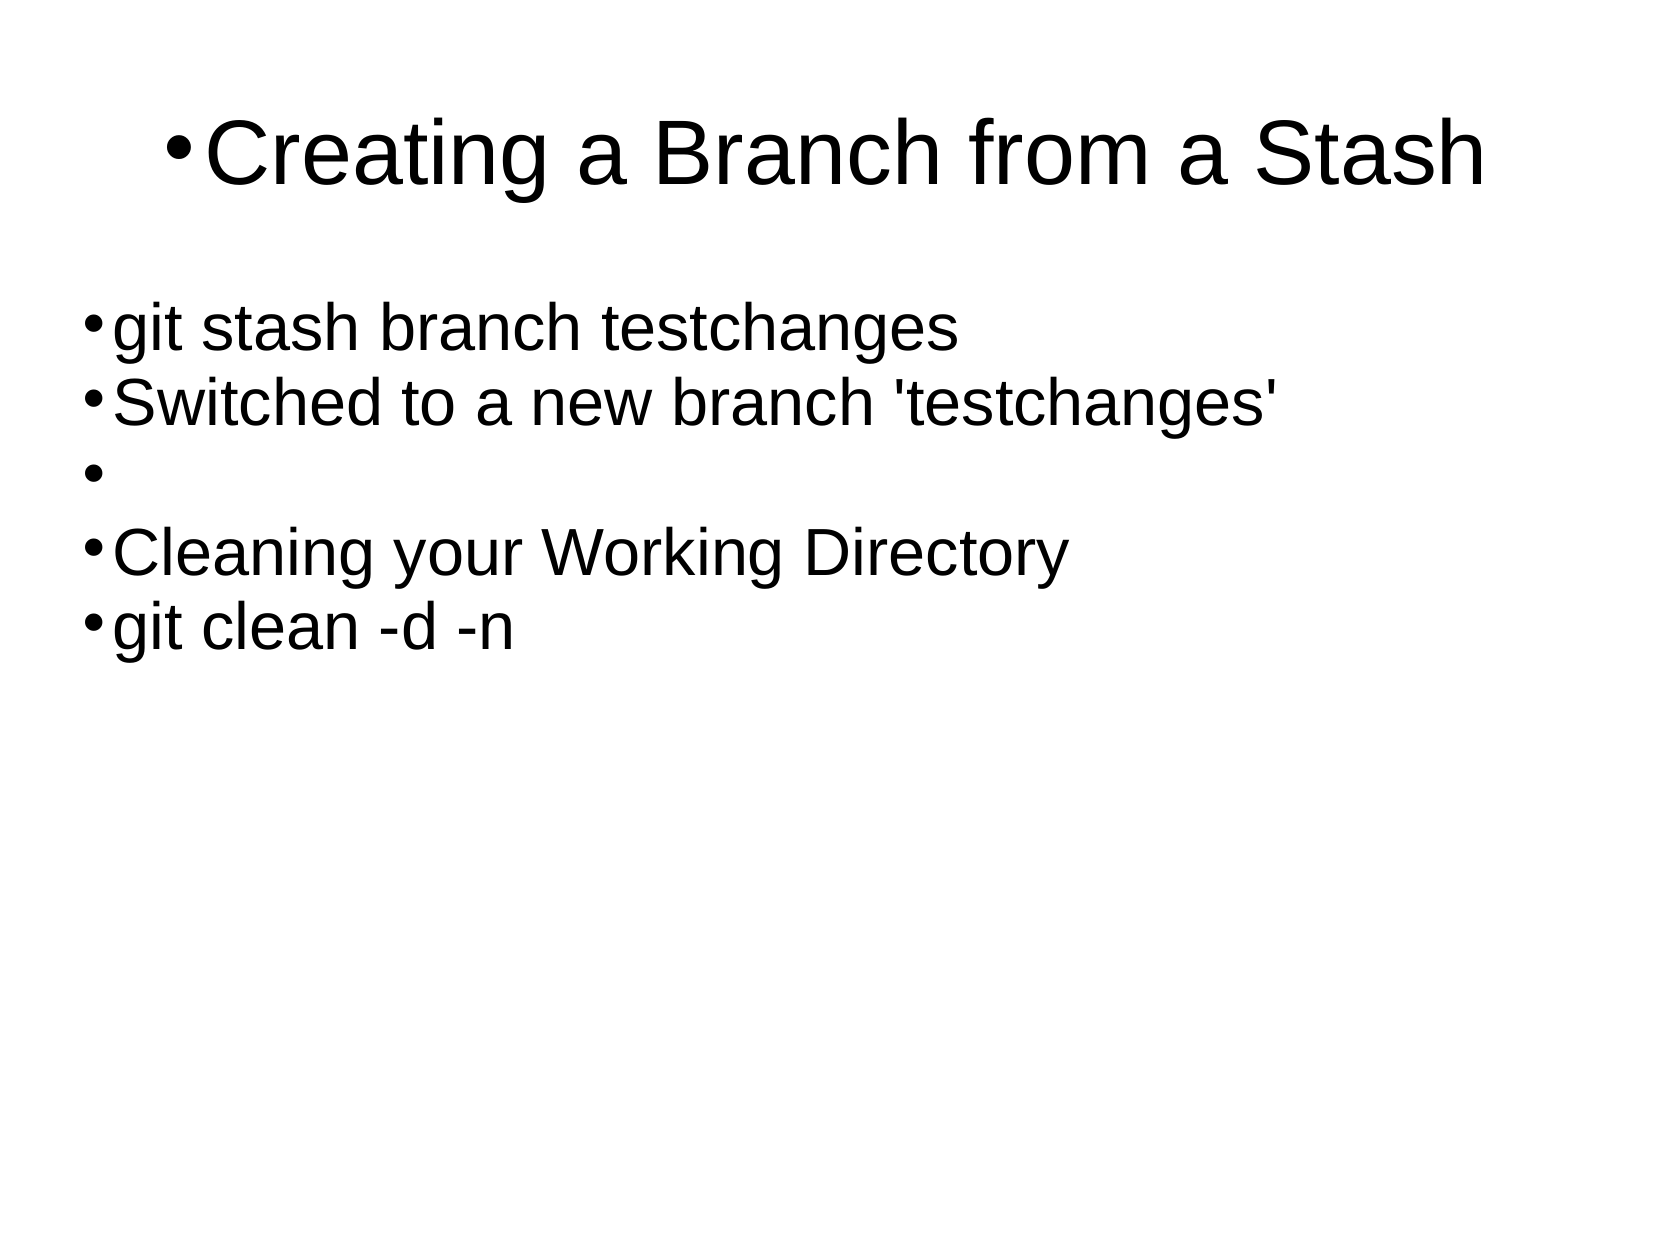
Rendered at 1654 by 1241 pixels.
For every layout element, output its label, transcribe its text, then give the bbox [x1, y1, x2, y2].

text_box Creating a Branch from a Stash [82, 49, 1571, 257]
text_box git stash branch testchanges Switched to a new branch 'testchanges' Cleaning your Working Directory git clean -d -n [82, 290, 1571, 1010]
